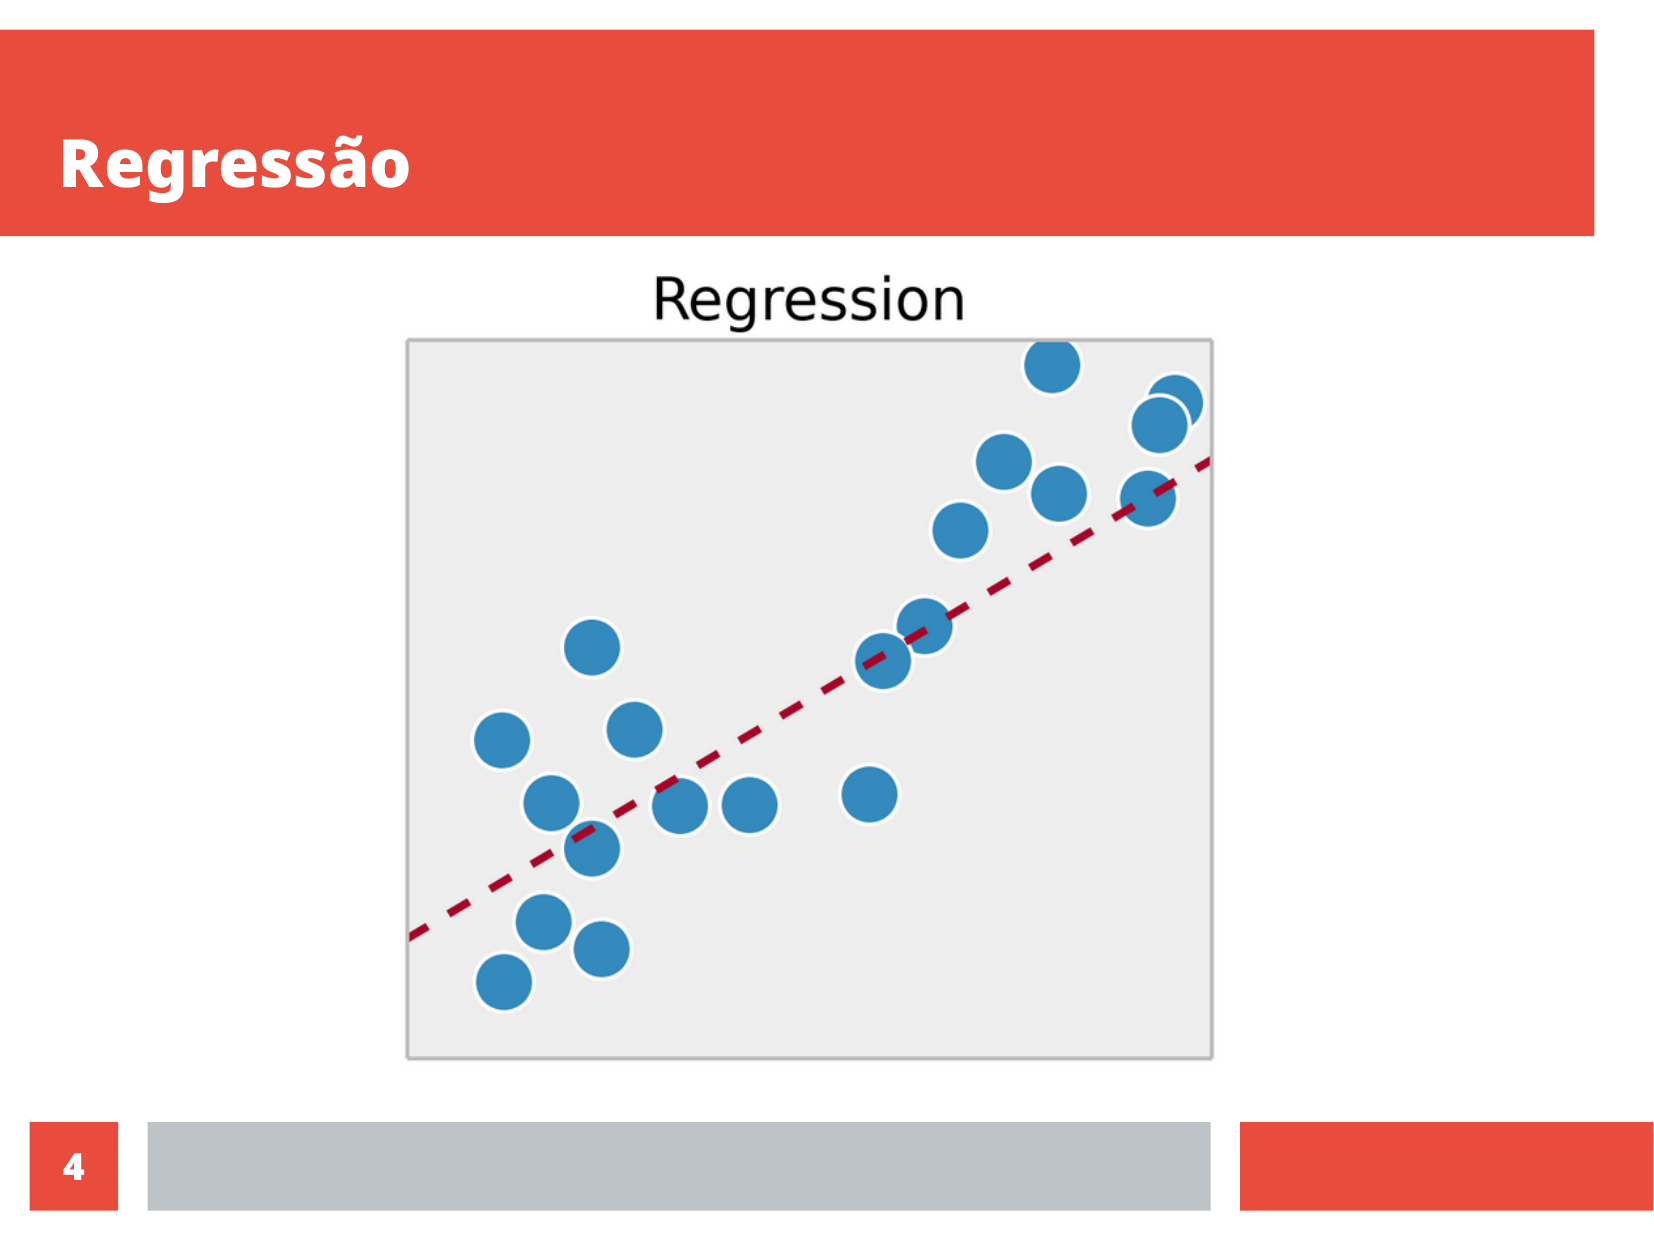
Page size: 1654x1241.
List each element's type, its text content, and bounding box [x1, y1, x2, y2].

title Regressão [59, 59, 1595, 207]
picture [384, 245, 1232, 1093]
